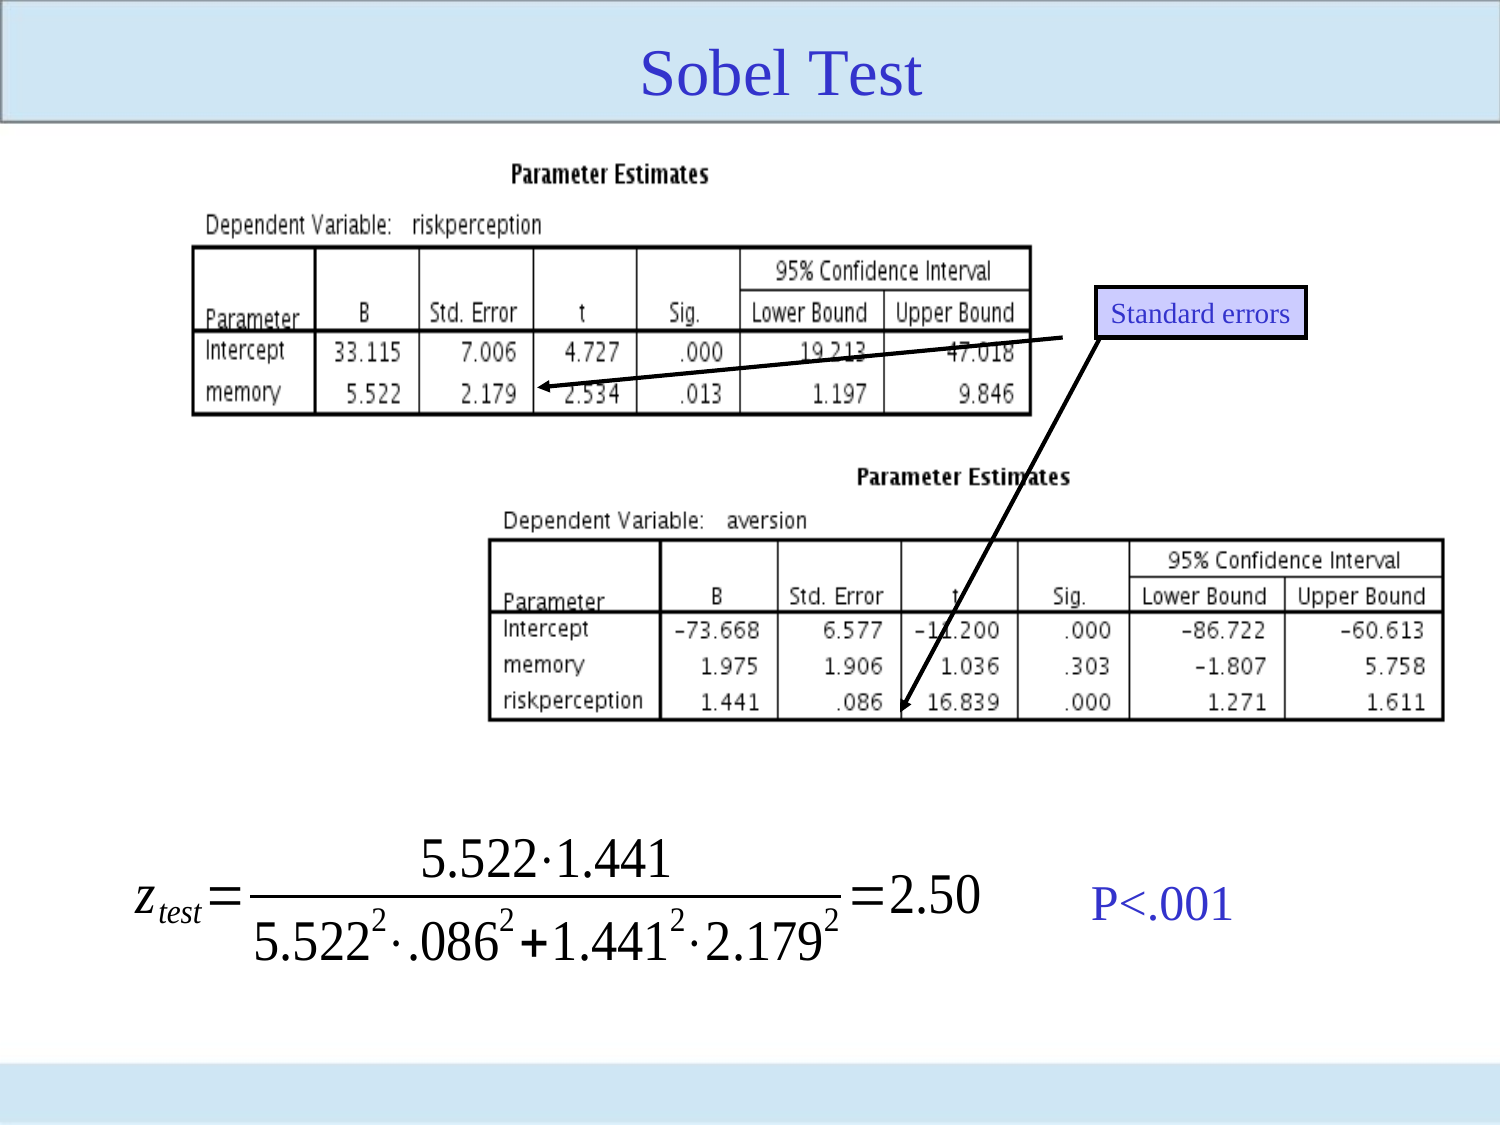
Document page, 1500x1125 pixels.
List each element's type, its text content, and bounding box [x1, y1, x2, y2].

title Sobel Test [249, 21, 1313, 117]
text_box P<.001 [1012, 862, 1313, 938]
chart [118, 827, 995, 972]
text_box Standard errors [1095, 287, 1306, 338]
picture [0, 0, 1500, 1125]
